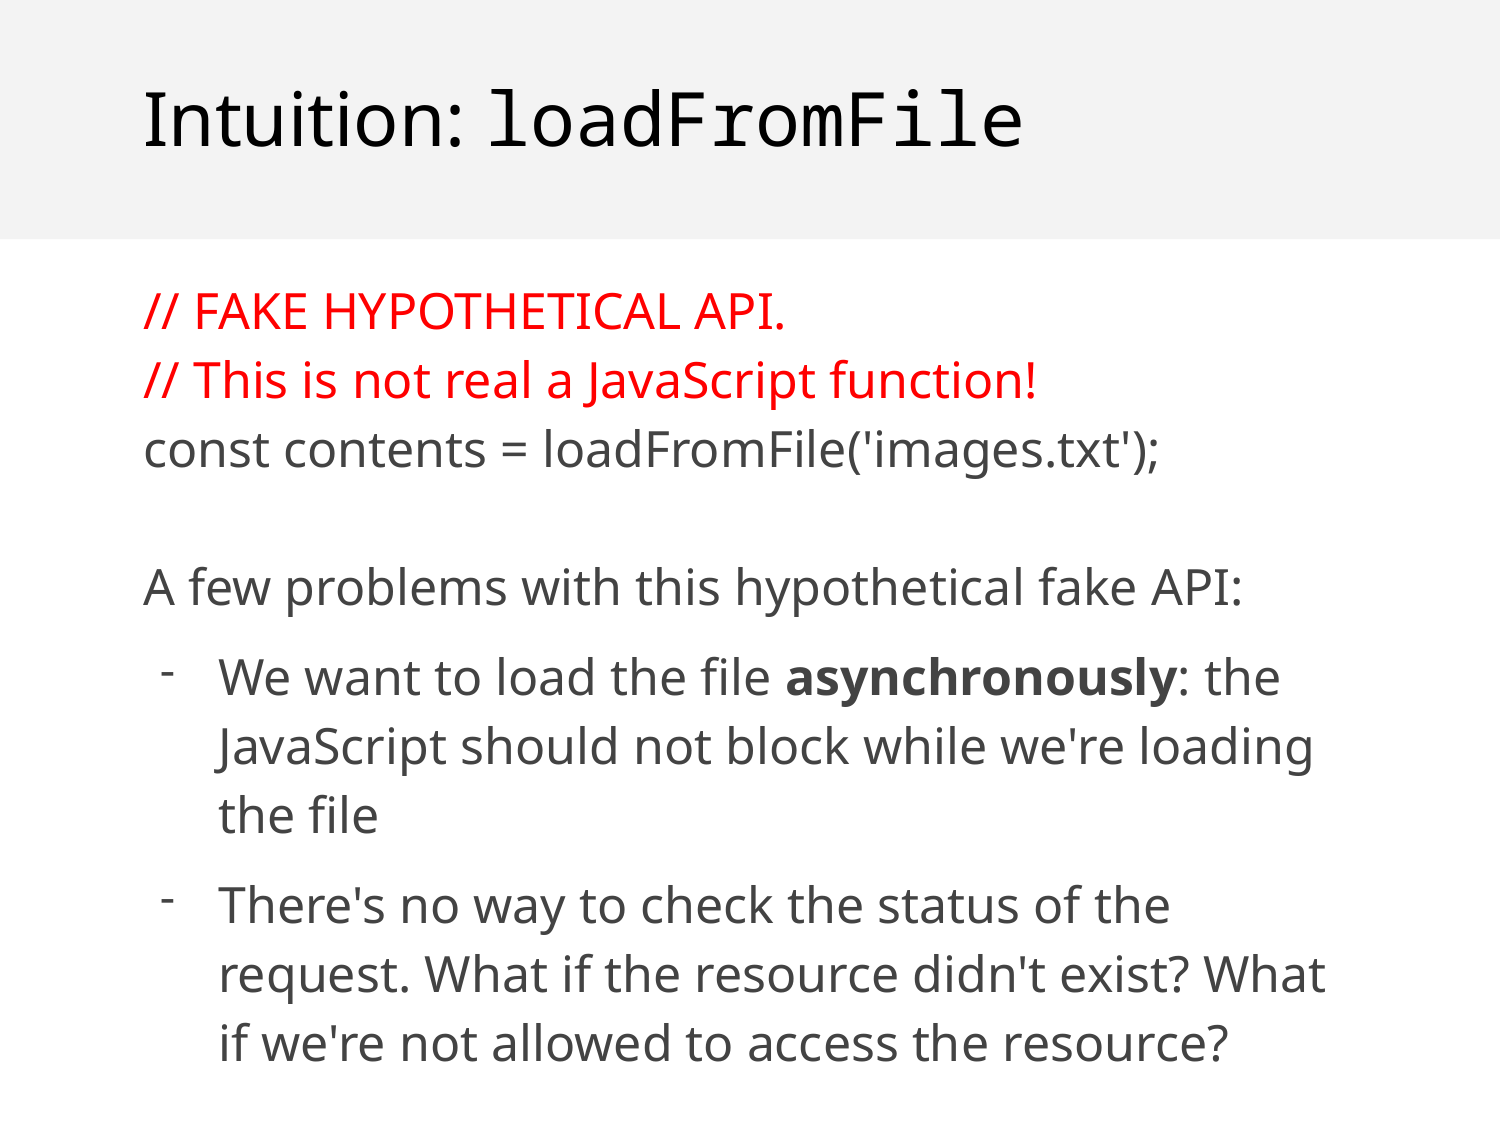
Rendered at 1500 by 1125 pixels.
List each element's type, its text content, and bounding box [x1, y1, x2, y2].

title Intuition: loadFromFile [128, 56, 1372, 183]
list // FAKE HYPOTHETICAL API. // This is not real a JavaScript function! const contents = loadFromFile('images.txt'); A few problems with this hypothetical fake API: We want to load the file asynchronously: the JavaScript should not block while we're loading the file There's no way to check the status of the request. What if the resource didn't exist? What if we're not allowed to access the resource? [128, 255, 1372, 1004]
